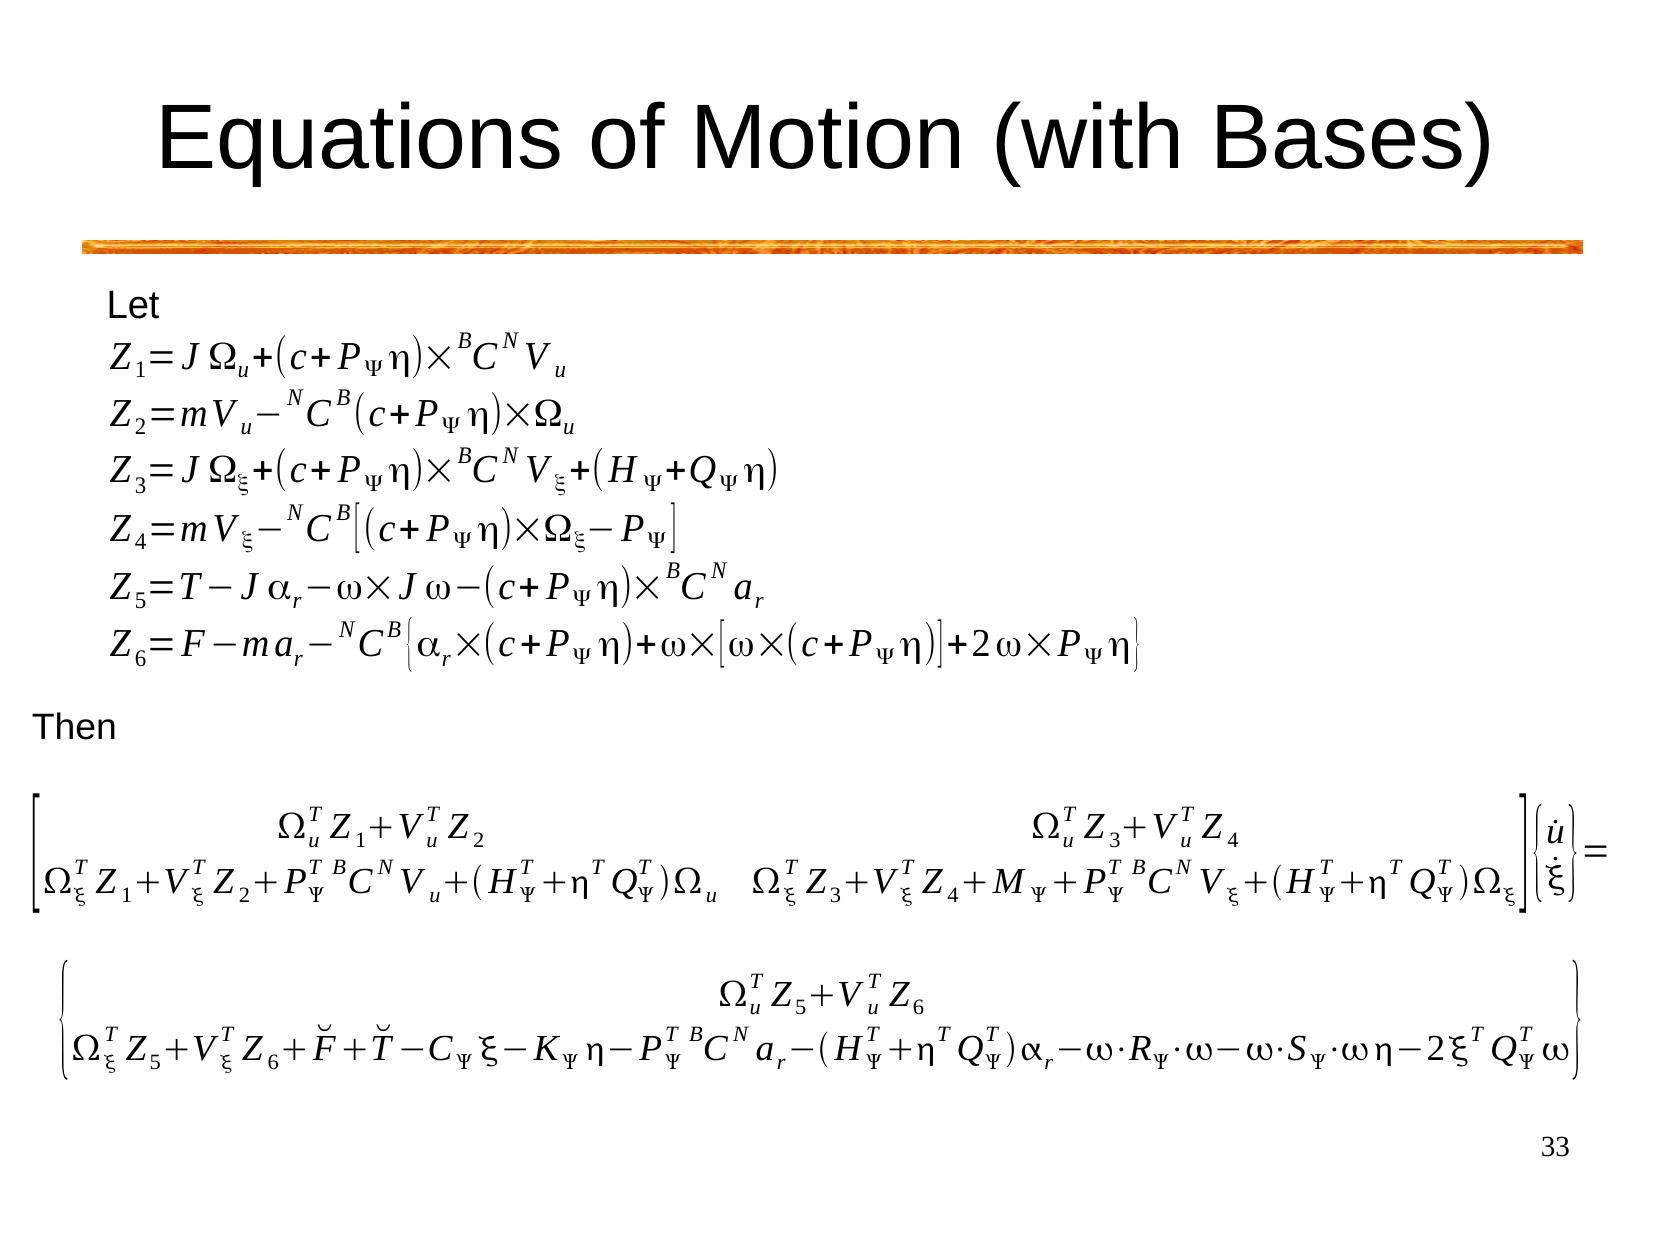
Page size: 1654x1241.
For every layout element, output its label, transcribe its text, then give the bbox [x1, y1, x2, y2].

picture [82, 240, 1583, 254]
title Equations of Motion (with Bases) [82, 56, 1571, 218]
chart [101, 281, 1149, 674]
chart [24, 707, 1617, 1083]
